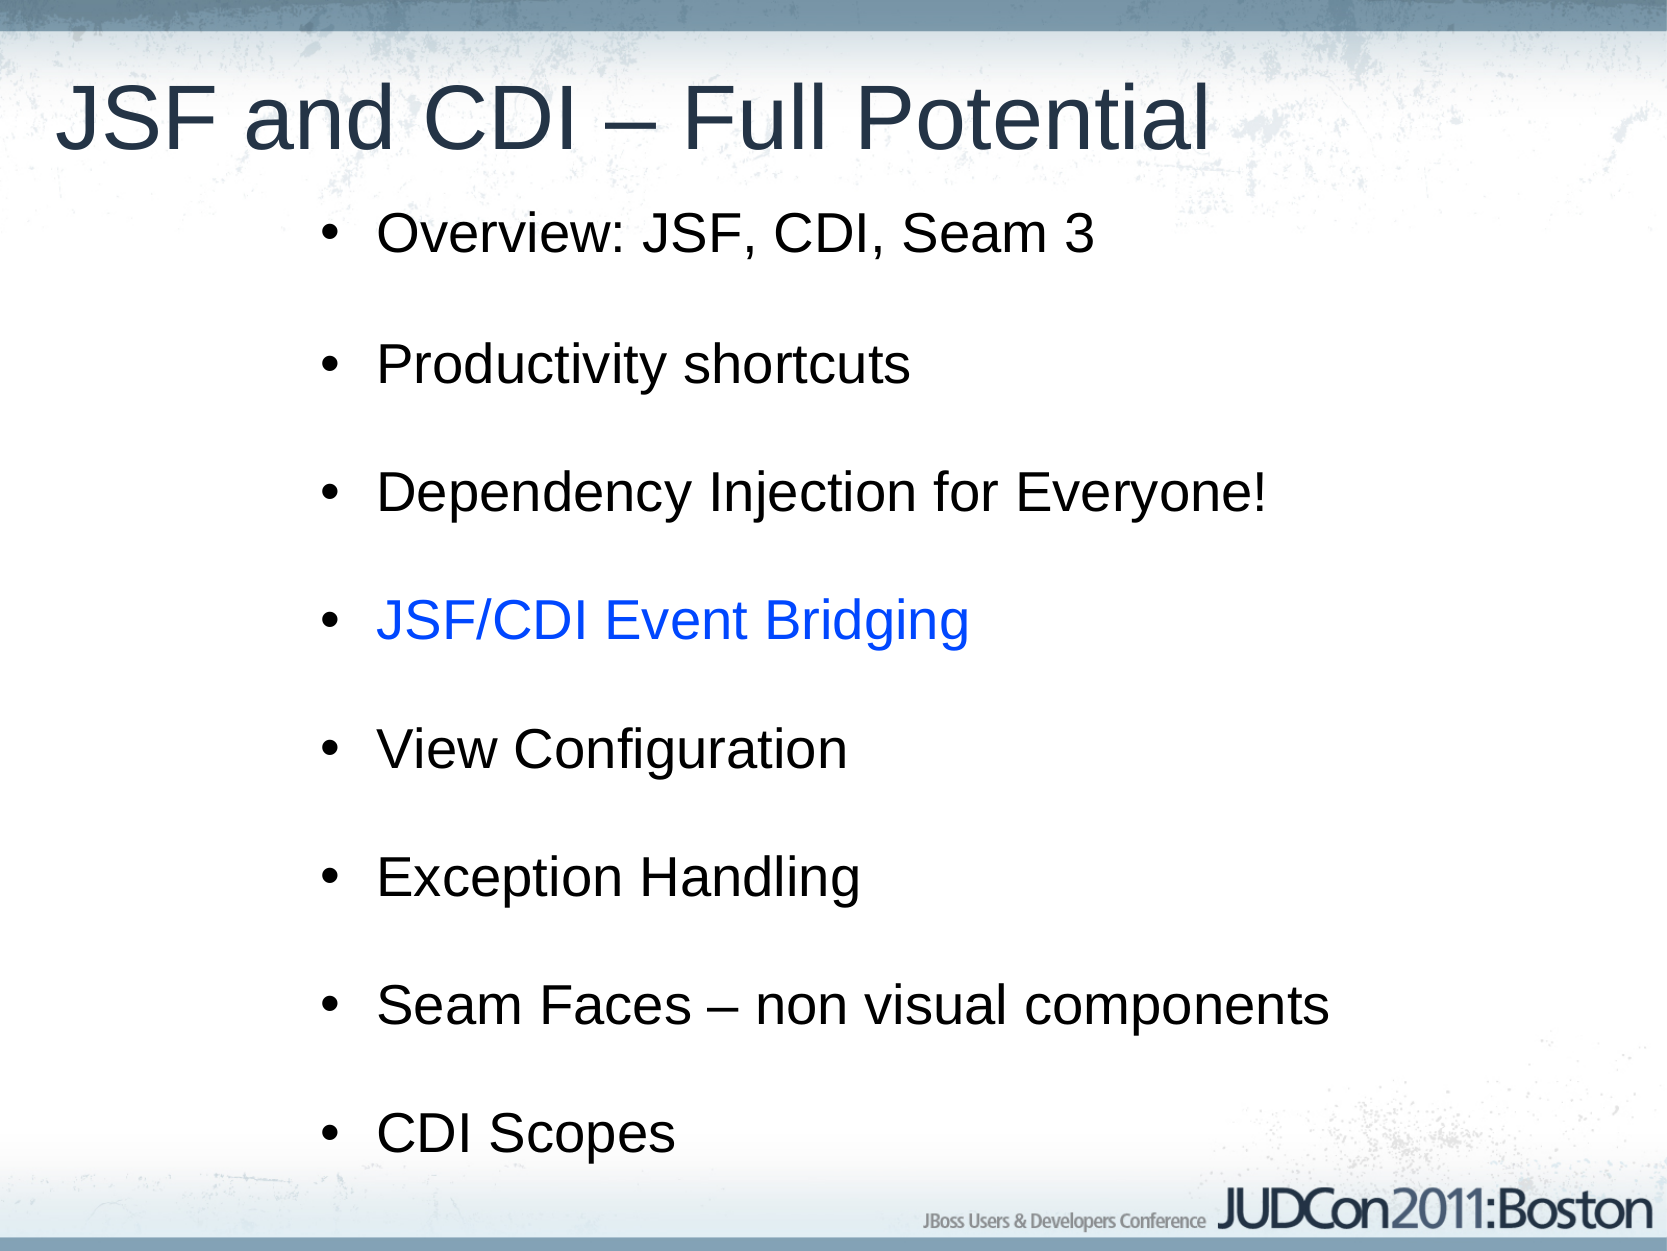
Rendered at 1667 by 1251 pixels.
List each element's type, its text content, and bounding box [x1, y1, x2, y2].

picture [0, 0, 1667, 1251]
list Overview: JSF, CDI, Seam 3 Productivity shortcuts Dependency Injection for Everyone! JSF/CDI Event Bridging View Configuration Exception Handling Seam Faces – non visual components CDI Scopes [301, 200, 1366, 1163]
title JSF and CDI – Full Potential [40, 50, 1627, 216]
